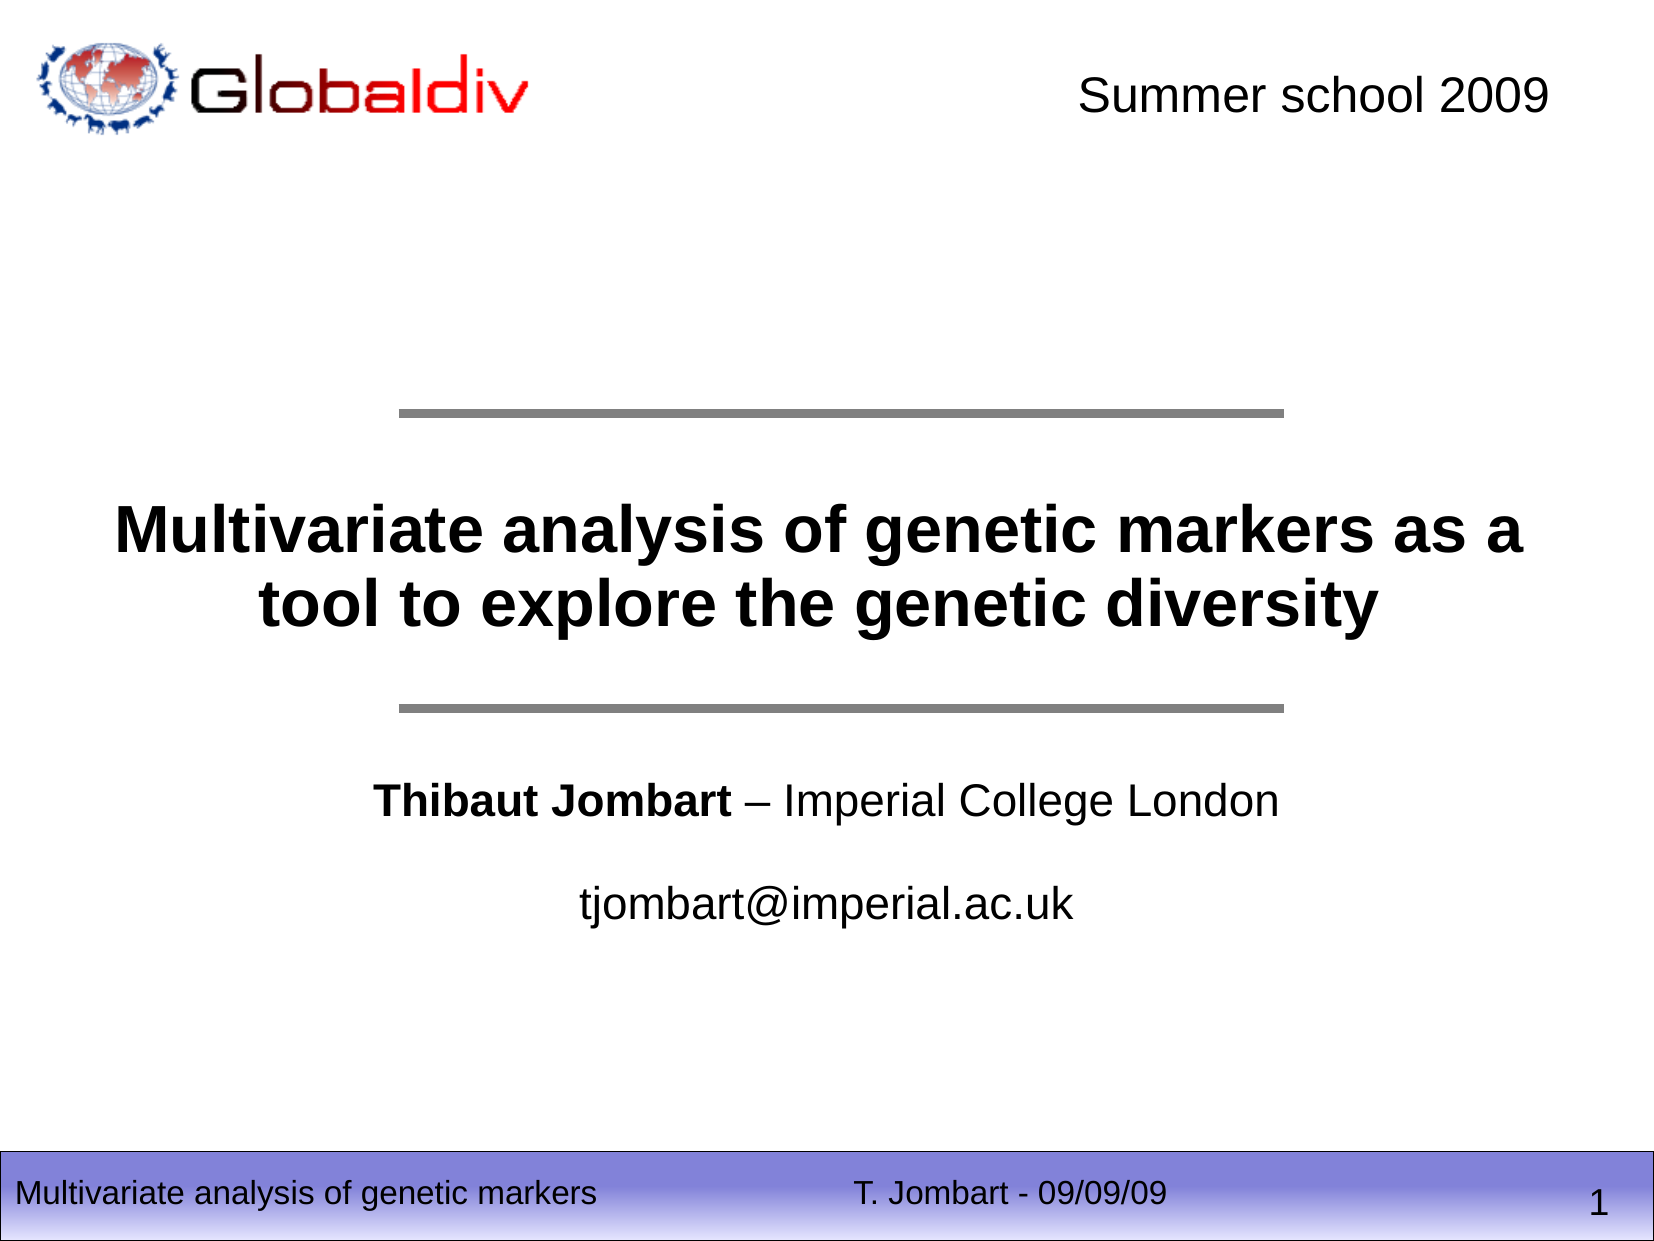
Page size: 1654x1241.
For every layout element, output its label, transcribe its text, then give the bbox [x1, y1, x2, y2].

text_box T. Jombart - 09/09/09 [838, 1167, 1202, 1225]
text_box Multivariate analysis of genetic markers as a tool to explore the genetic diversity [99, 484, 1554, 680]
picture [29, 34, 536, 143]
text_box Multivariate analysis of genetic markers [0, 1167, 614, 1220]
text_box [0, 1151, 1654, 1241]
text_box 1 [1573, 1174, 1625, 1232]
text_box Summer school 2009 [1062, 59, 1595, 149]
text_box Thibaut Jombart – Imperial College London tjombart@imperial.ac.uk [358, 767, 1296, 937]
